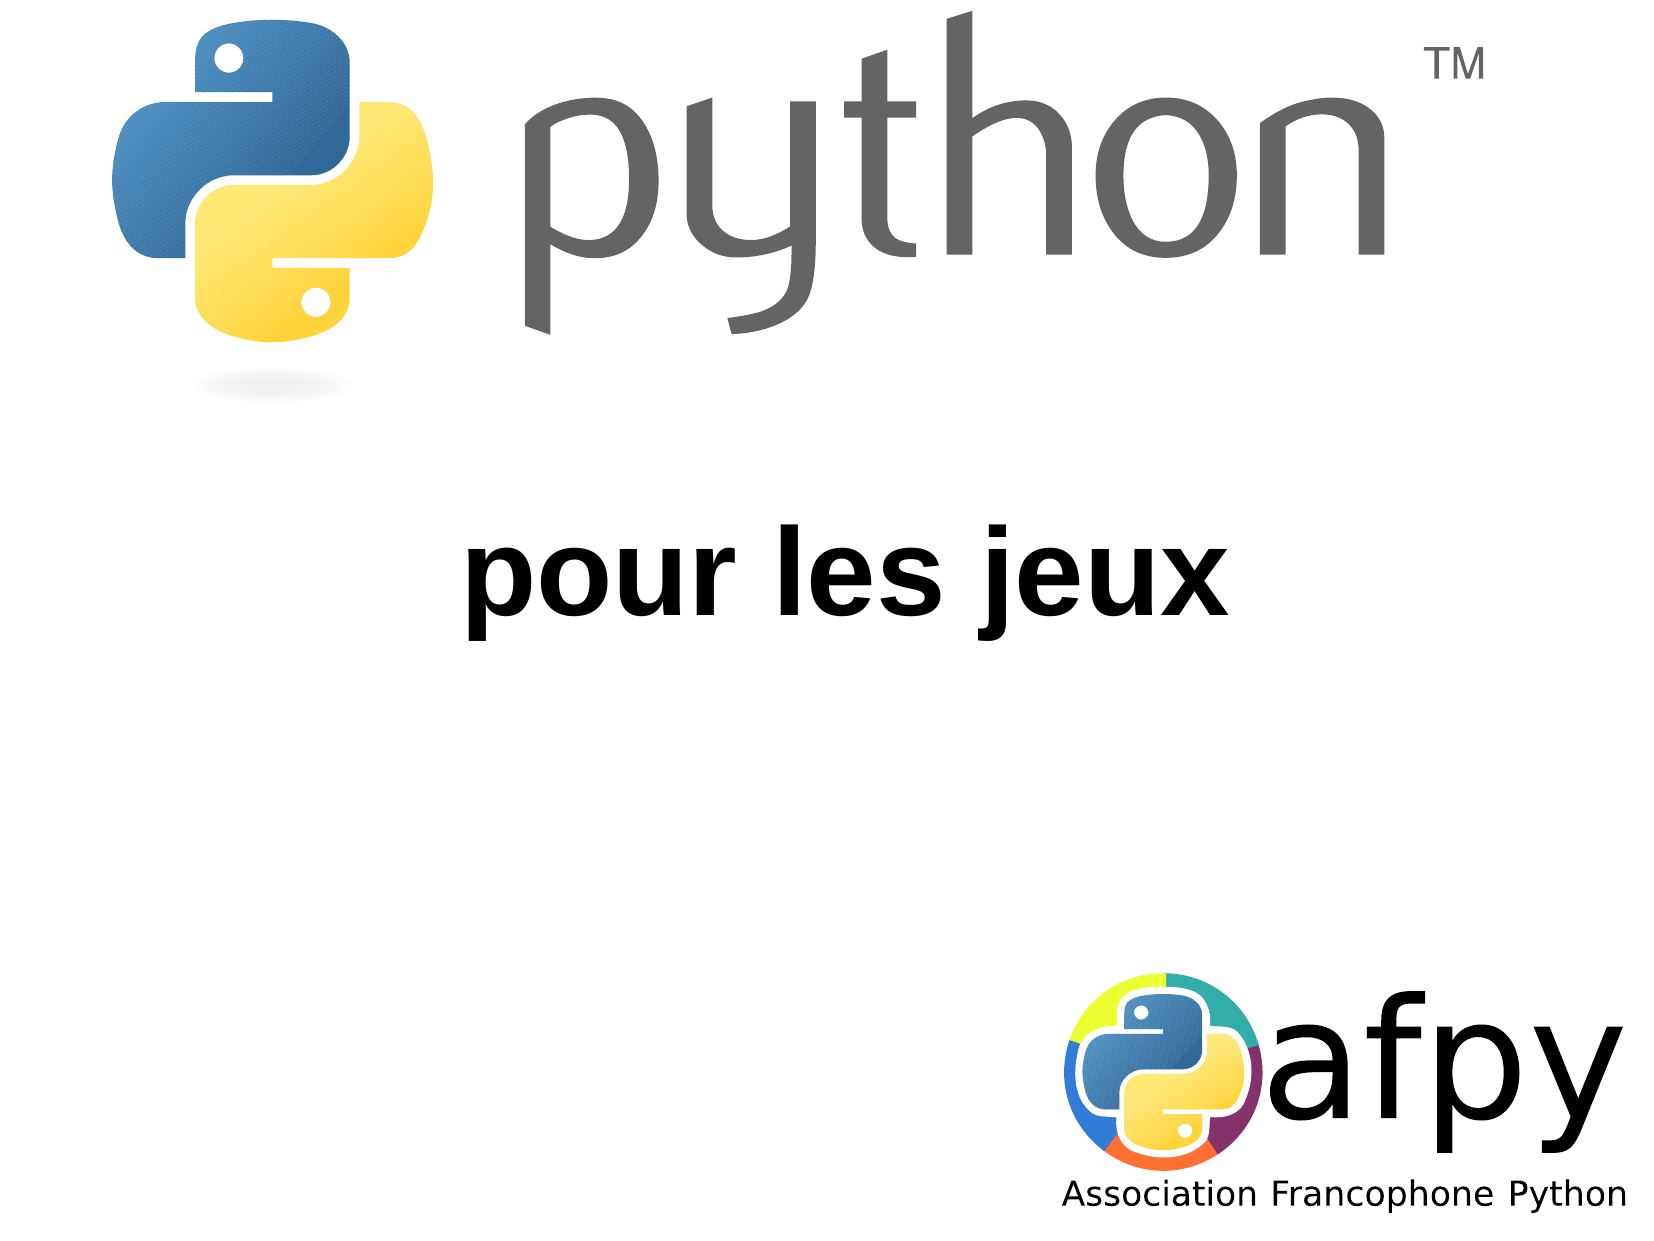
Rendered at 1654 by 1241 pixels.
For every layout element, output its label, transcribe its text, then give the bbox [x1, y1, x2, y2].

list pour les jeux [82, 501, 1538, 957]
